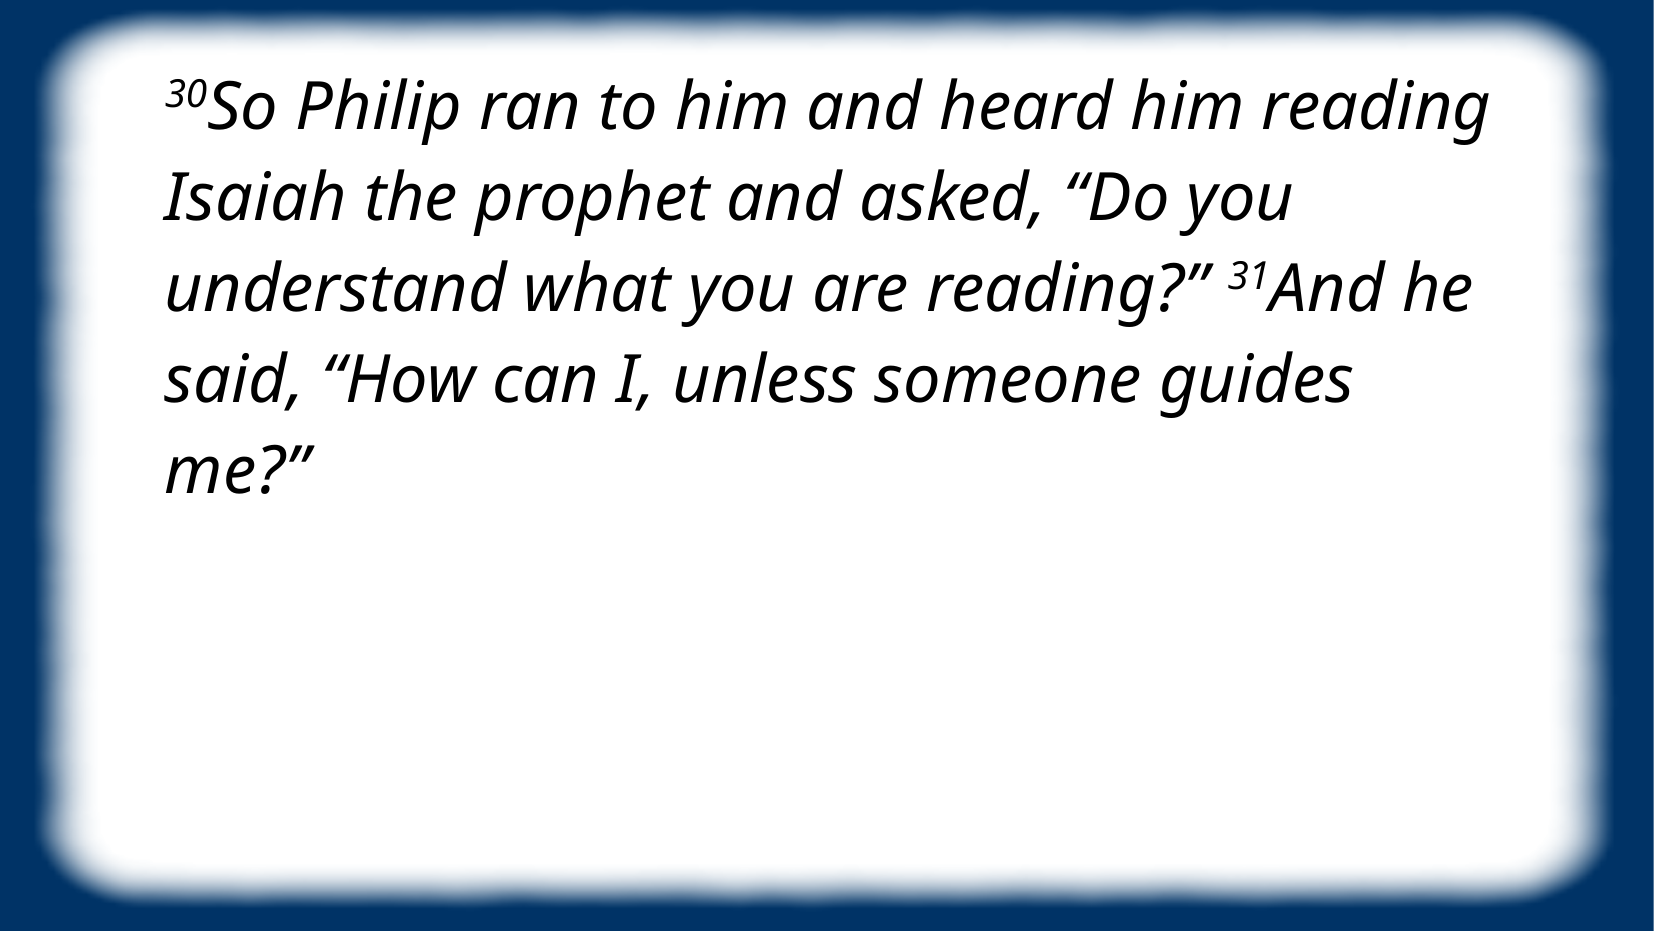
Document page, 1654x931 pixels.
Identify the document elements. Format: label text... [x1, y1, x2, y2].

text_box 30So Philip ran to him and heard him reading Isaiah the prophet and asked, “Do you understand what you are reading?” 31And he said, “How can I, unless someone guides me?” [150, 51, 1531, 511]
picture [0, 0, 1654, 931]
